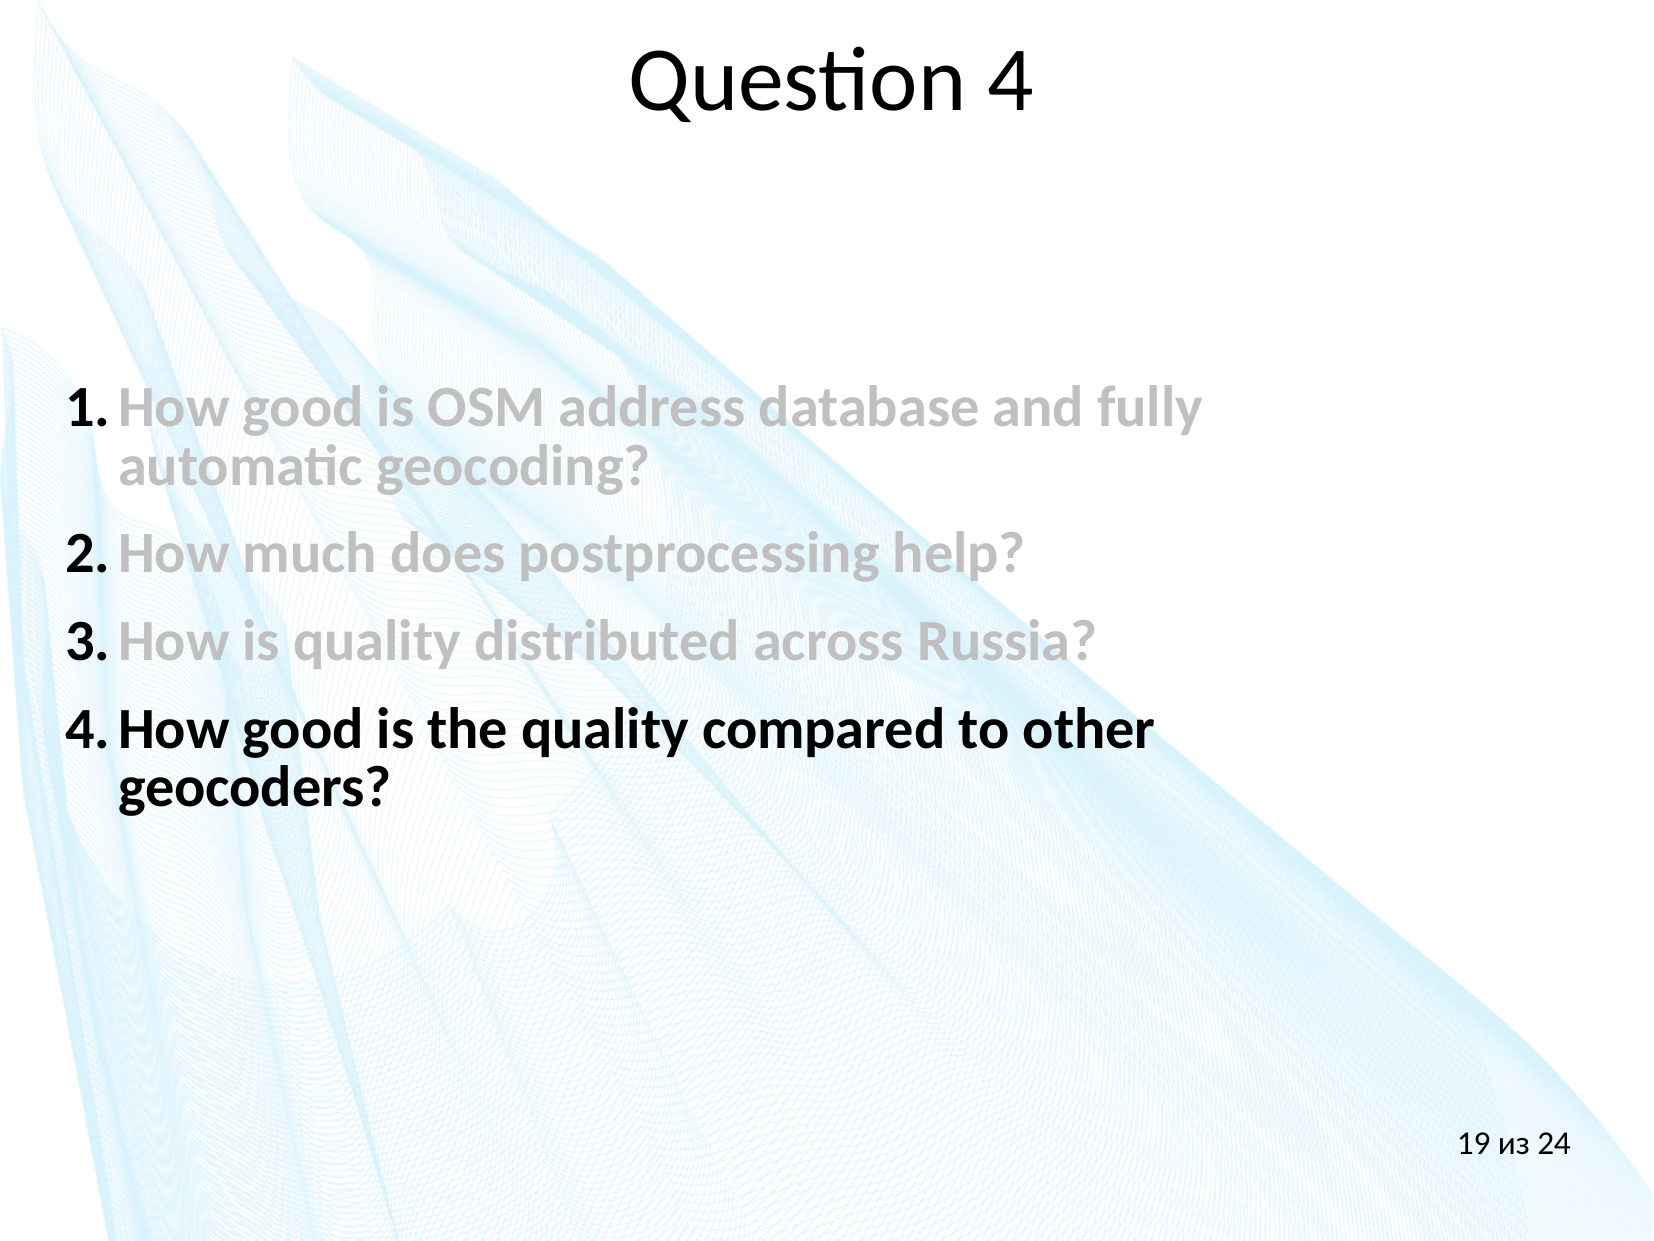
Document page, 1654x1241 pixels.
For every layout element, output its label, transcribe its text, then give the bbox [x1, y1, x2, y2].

picture [0, 0, 1654, 1241]
title Question 4 [0, 0, 1648, 192]
list How good is OSM address database and fully automatic geocoding? How much does postprocessing help? How is quality distributed across Russia? How good is the quality compared to other geocoders? [47, 295, 1347, 922]
